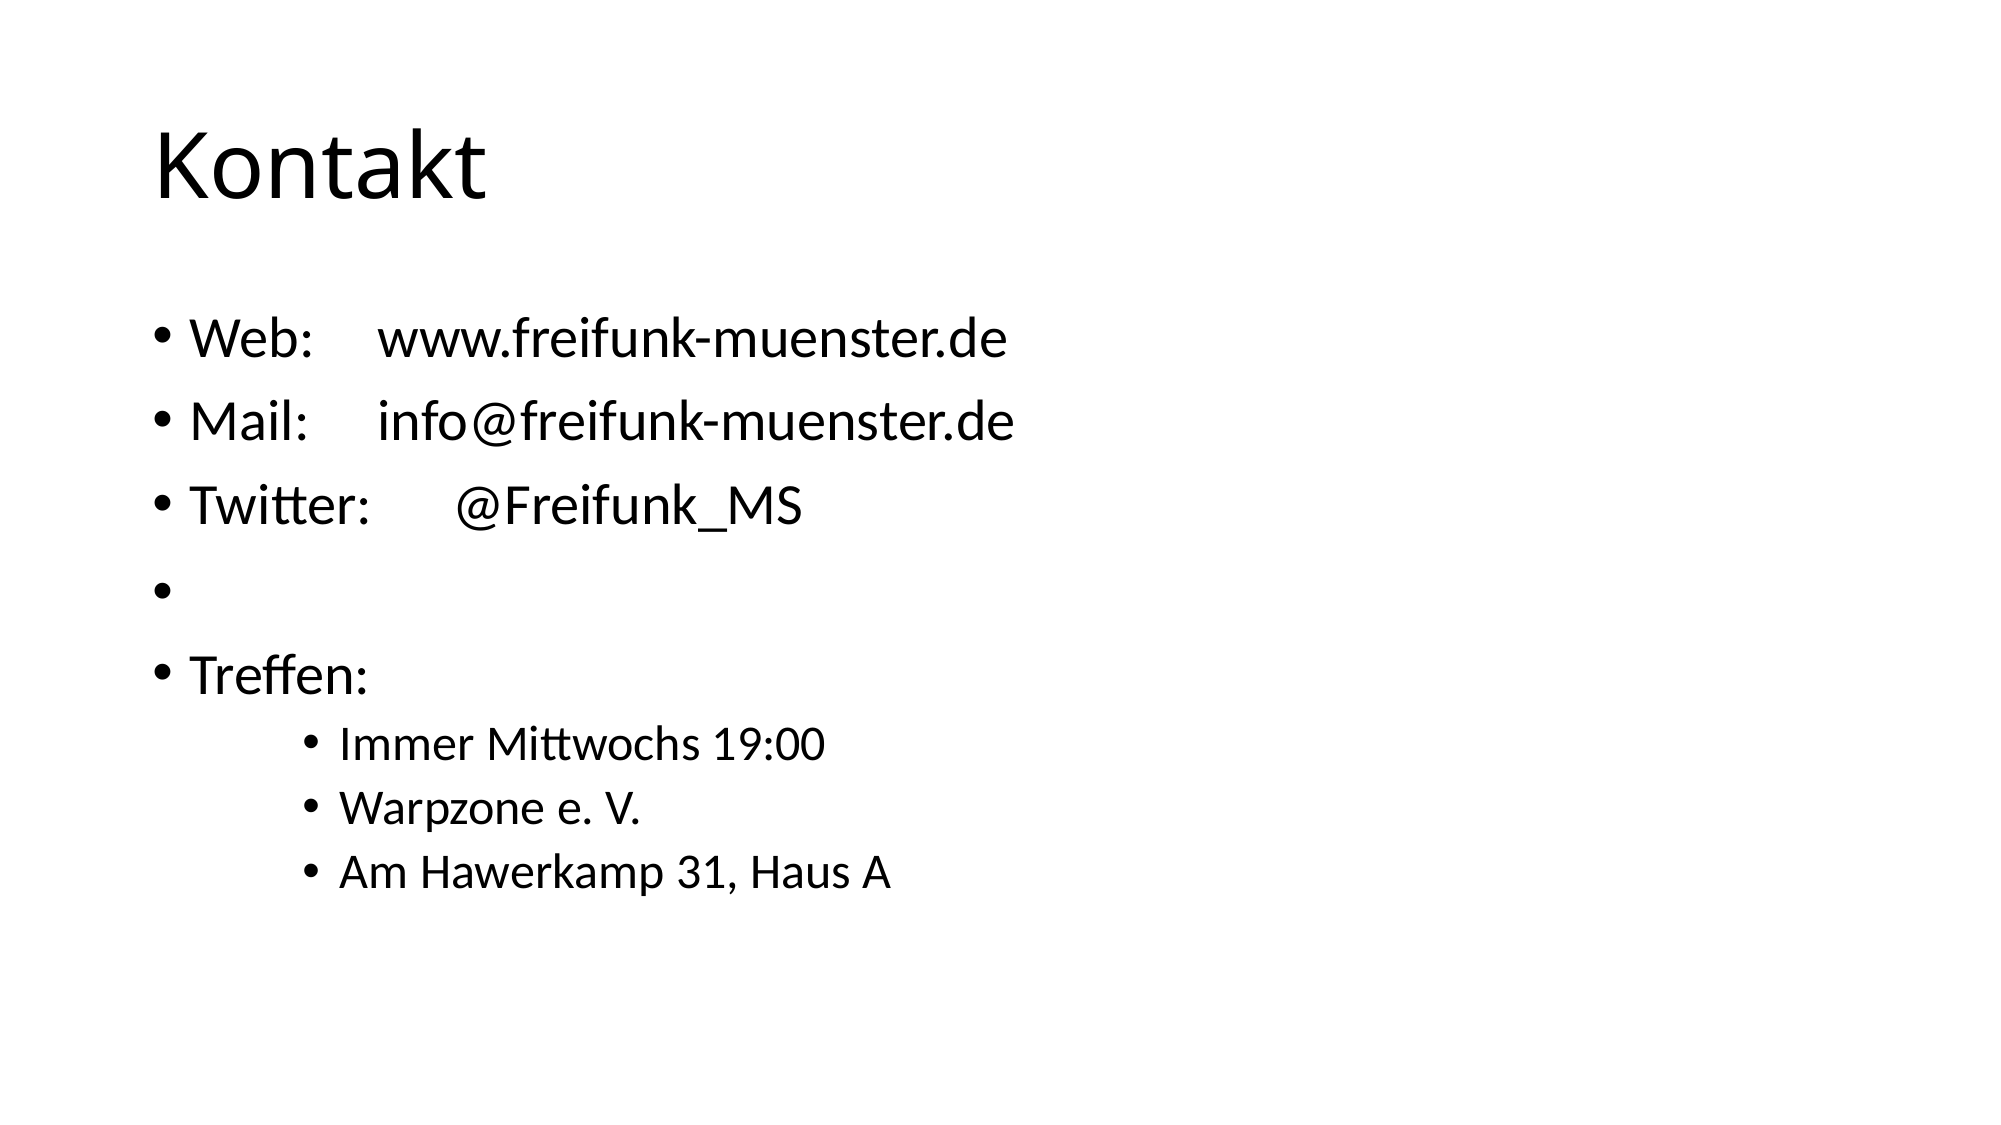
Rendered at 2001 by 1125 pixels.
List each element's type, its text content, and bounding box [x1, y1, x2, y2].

list Web: www.freifunk-muenster.de Mail: info@freifunk-muenster.de Twitter: @Freifunk_MS Treffen: Immer Mittwochs 19:00 Warpzone e. V. Am Hawerkamp 31, Haus A [137, 299, 1863, 1014]
title Kontakt [137, 59, 1863, 278]
